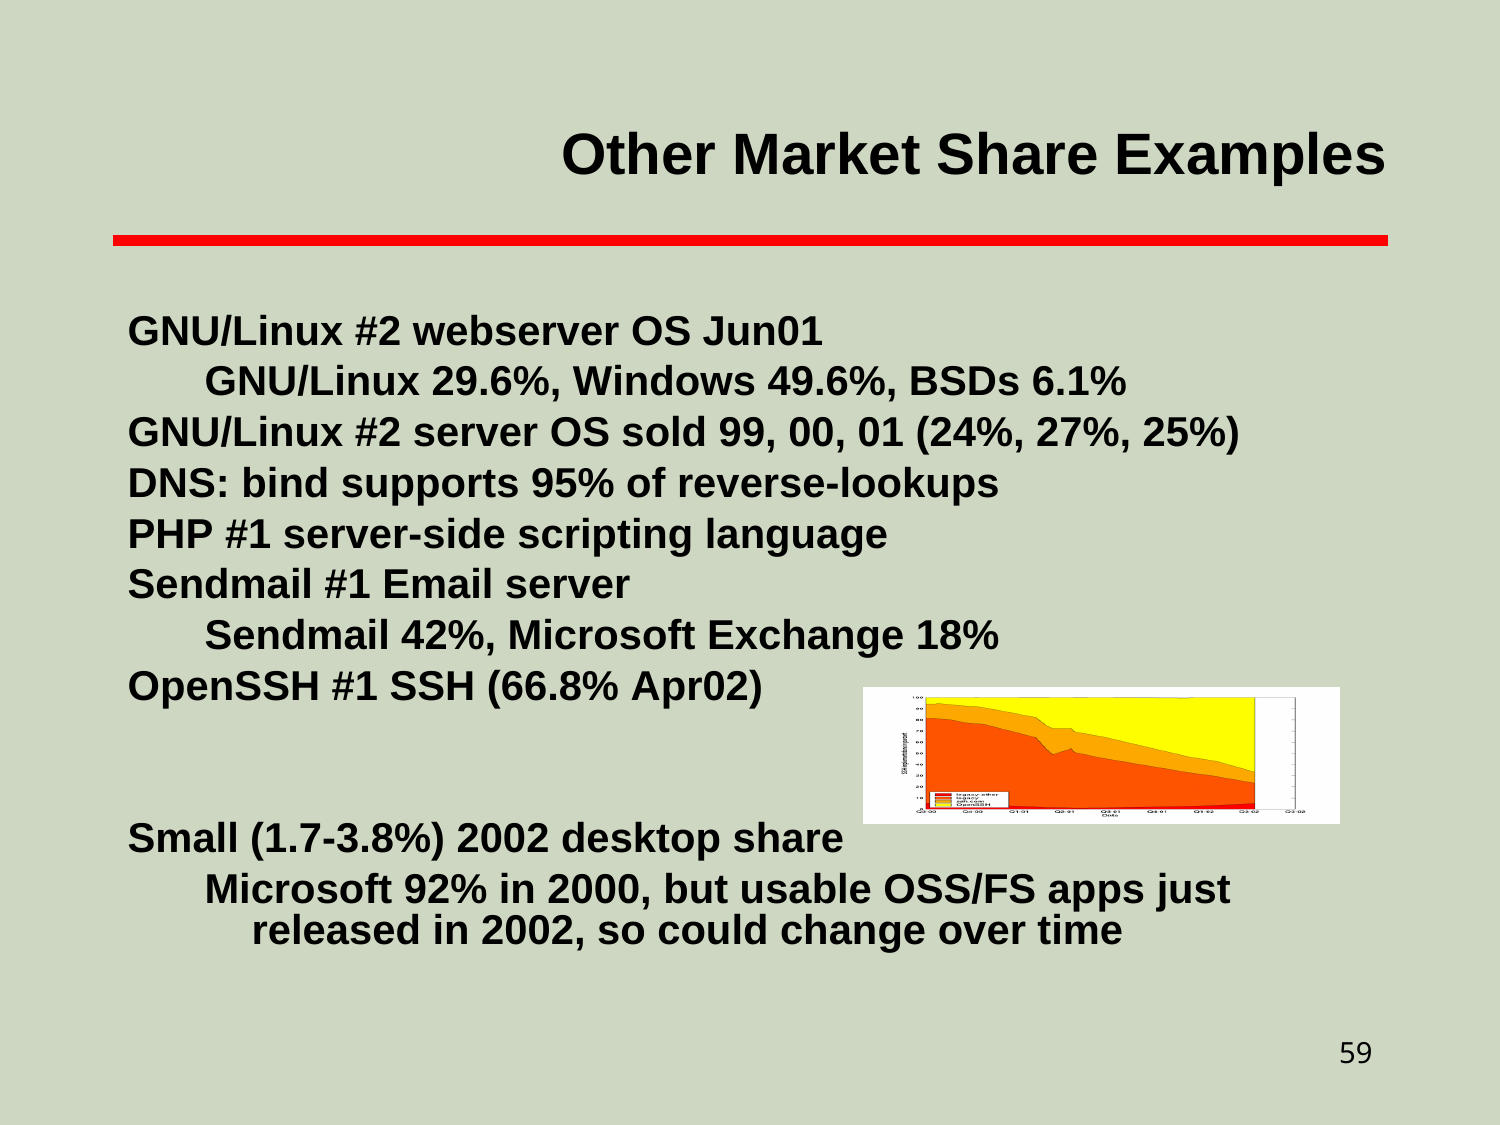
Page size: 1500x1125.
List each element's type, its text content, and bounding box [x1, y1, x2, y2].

list GNU/Linux #2 webserver OS Jun01 GNU/Linux 29.6%, Windows 49.6%, BSDs 6.1% GNU/Linux #2 server OS sold 99, 00, 01 (24%, 27%, 25%) DNS: bind supports 95% of reverse-lookups PHP #1 server-side scripting language Sendmail #1 Email server Sendmail 42%, Microsoft Exchange 18% OpenSSH #1 SSH (66.8% Apr02) Small (1.7-3.8%) 2002 desktop share Microsoft 92% in 2000, but usable OSS/FS apps just released in 2002, so could change over time [110, 312, 1391, 1070]
picture [863, 687, 1340, 824]
title Other Market Share Examples [337, 85, 1388, 224]
